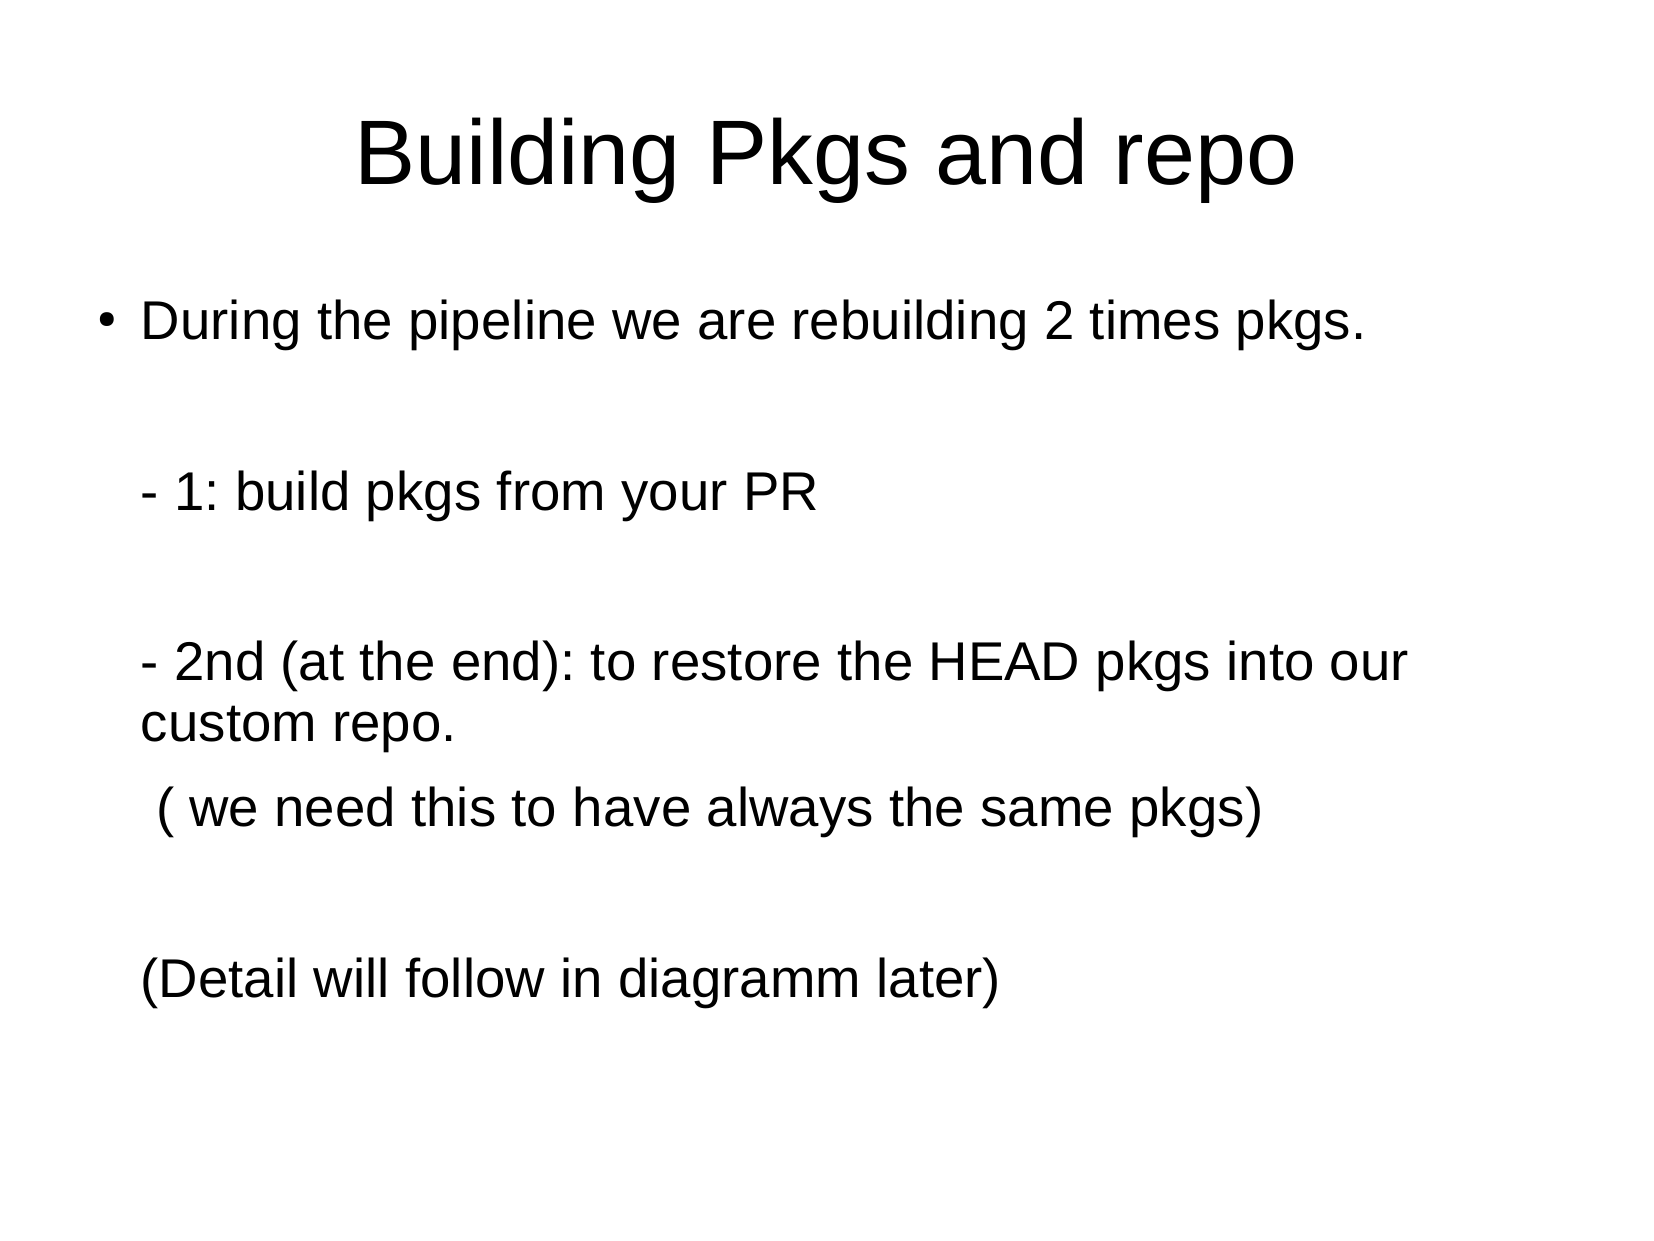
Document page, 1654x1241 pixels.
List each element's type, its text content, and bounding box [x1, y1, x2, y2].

list During the pipeline we are rebuilding 2 times pkgs. - 1: build pkgs from your PR - 2nd (at the end): to restore the HEAD pkgs into our custom repo. ( we need this to have always the same pkgs) (Detail will follow in diagramm later) [82, 290, 1571, 1010]
title Building Pkgs and repo [82, 49, 1571, 257]
